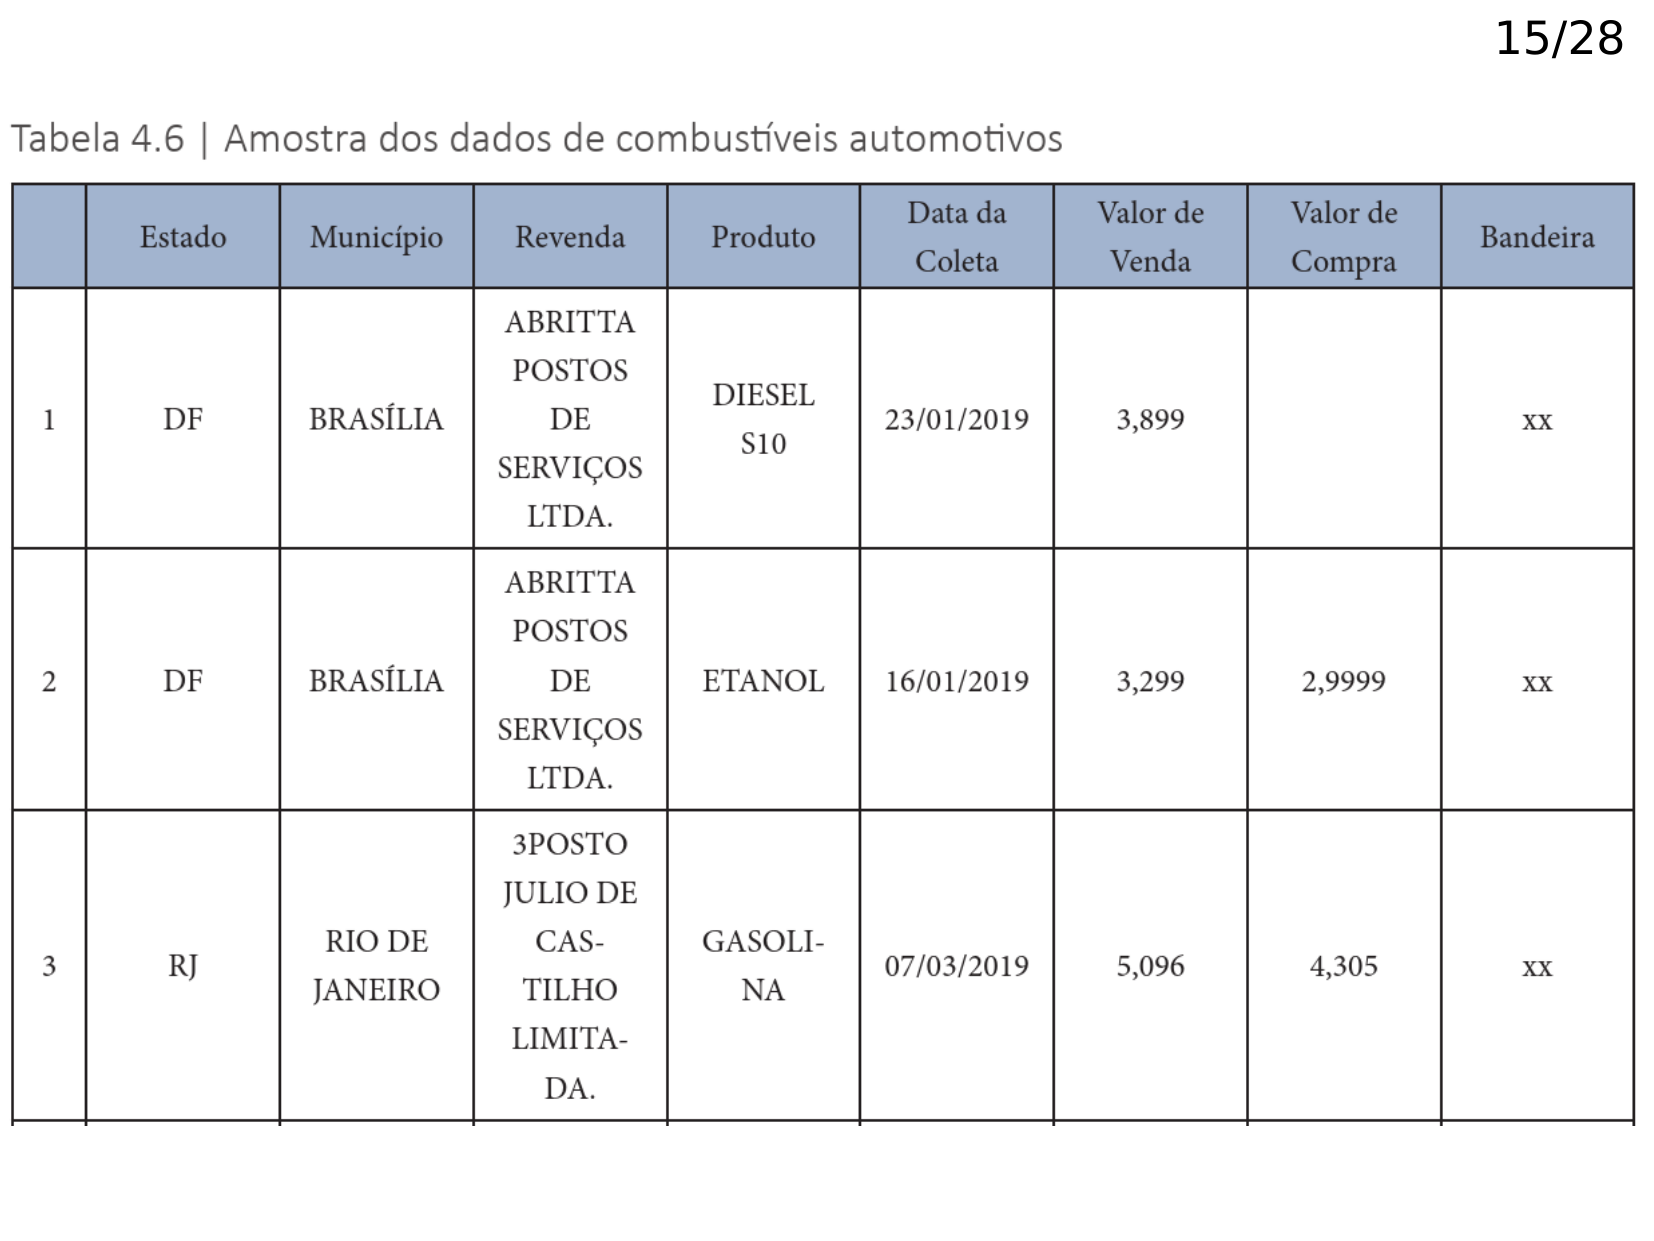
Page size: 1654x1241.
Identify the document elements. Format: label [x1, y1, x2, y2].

picture [2, 118, 1642, 1126]
